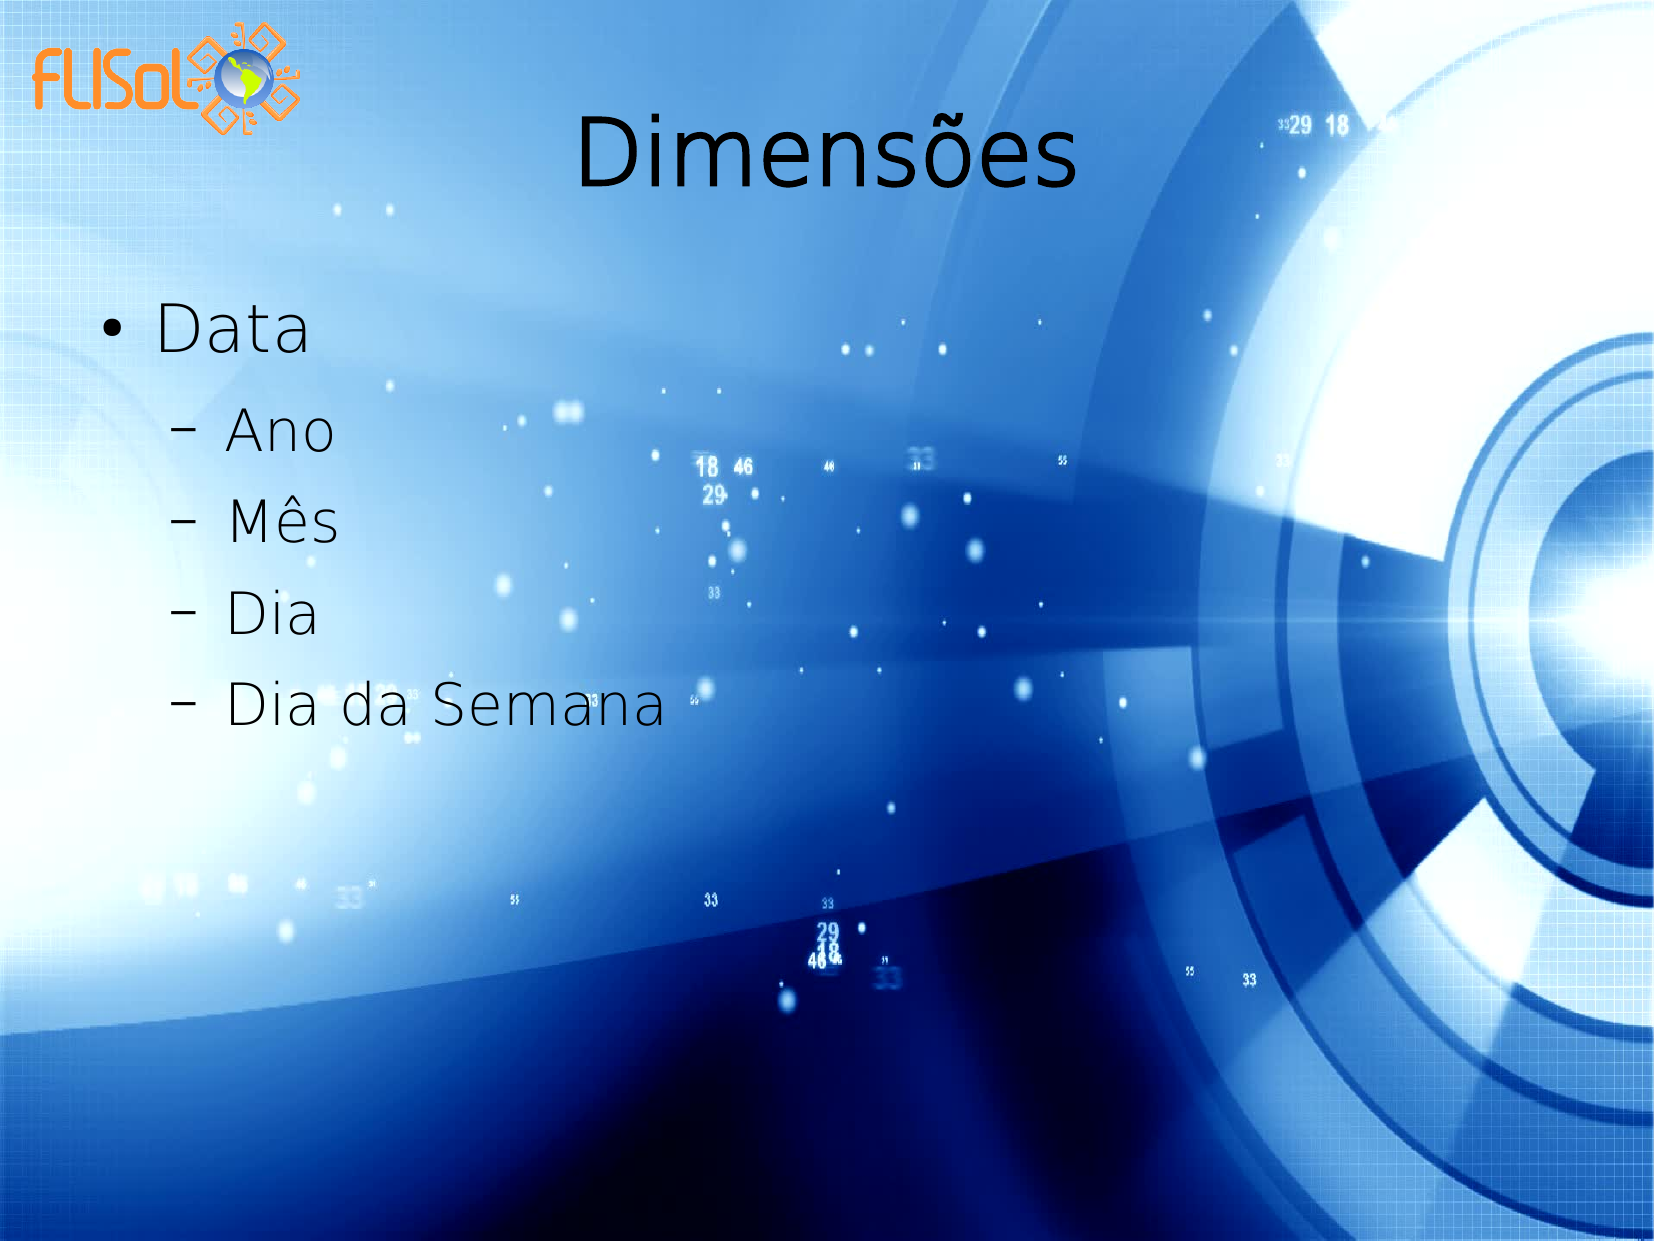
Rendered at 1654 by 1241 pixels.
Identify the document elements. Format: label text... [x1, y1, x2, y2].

picture [0, 0, 1654, 1241]
list Data Ano Mês Dia Dia da Semana [82, 290, 1571, 1010]
title Dimensões [82, 49, 1571, 257]
